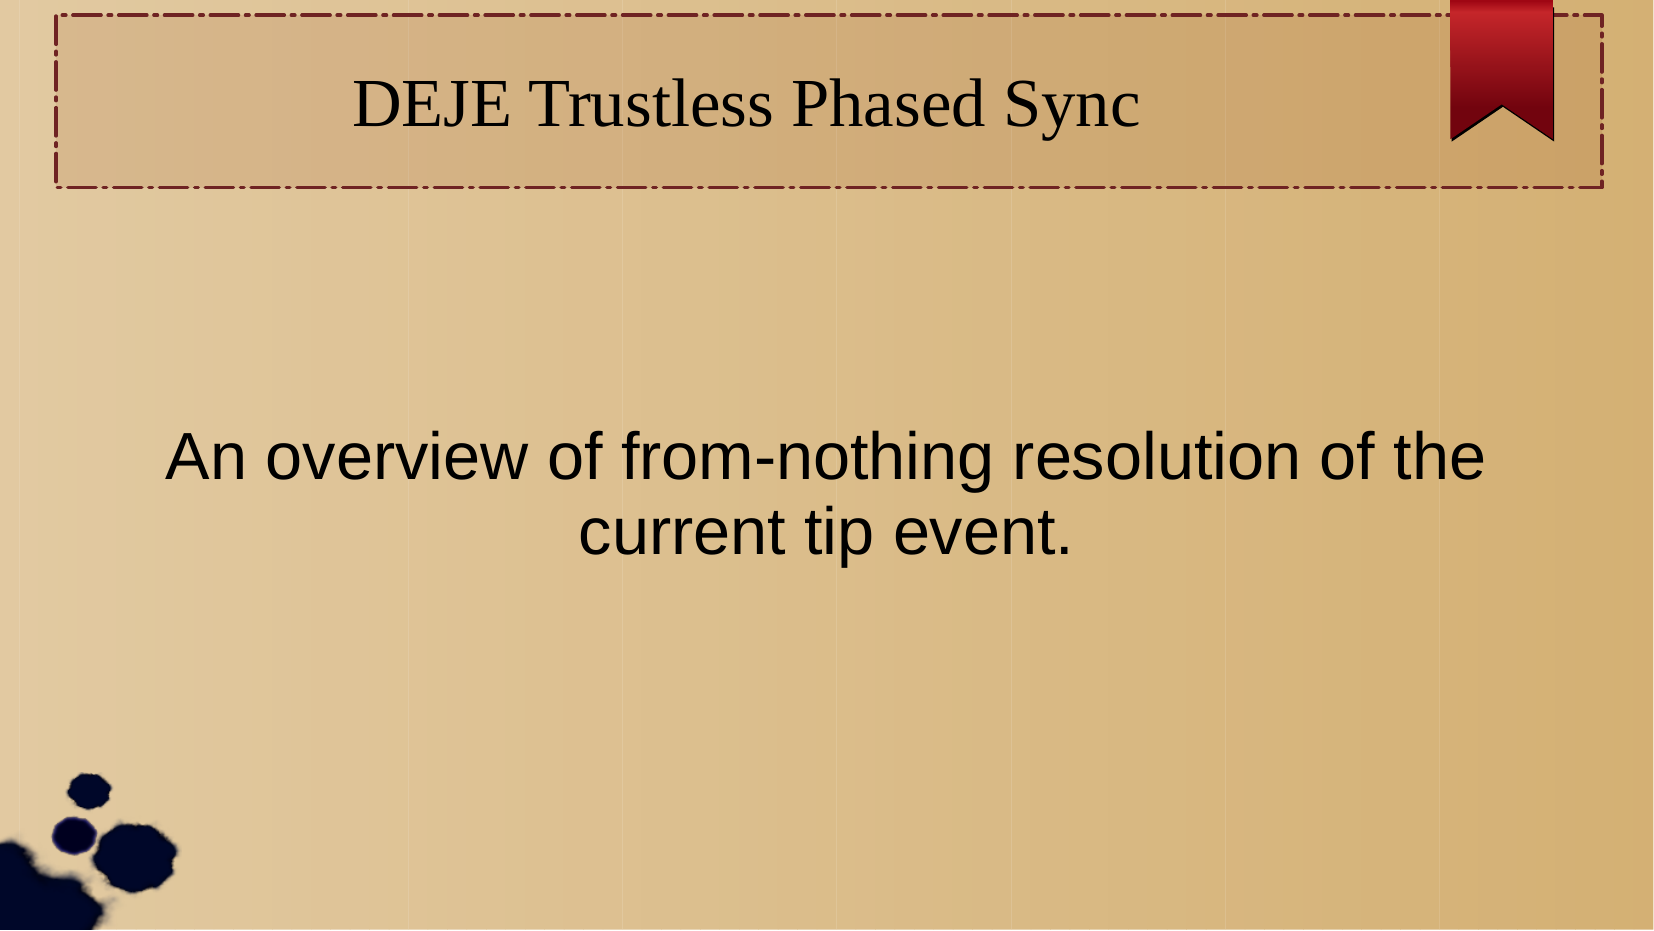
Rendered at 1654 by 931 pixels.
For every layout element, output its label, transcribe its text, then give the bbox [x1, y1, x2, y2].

subtitle An overview of from-nothing resolution of the current tip event. [82, 224, 1571, 764]
title DEJE Trustless Phased Sync [82, 35, 1412, 172]
